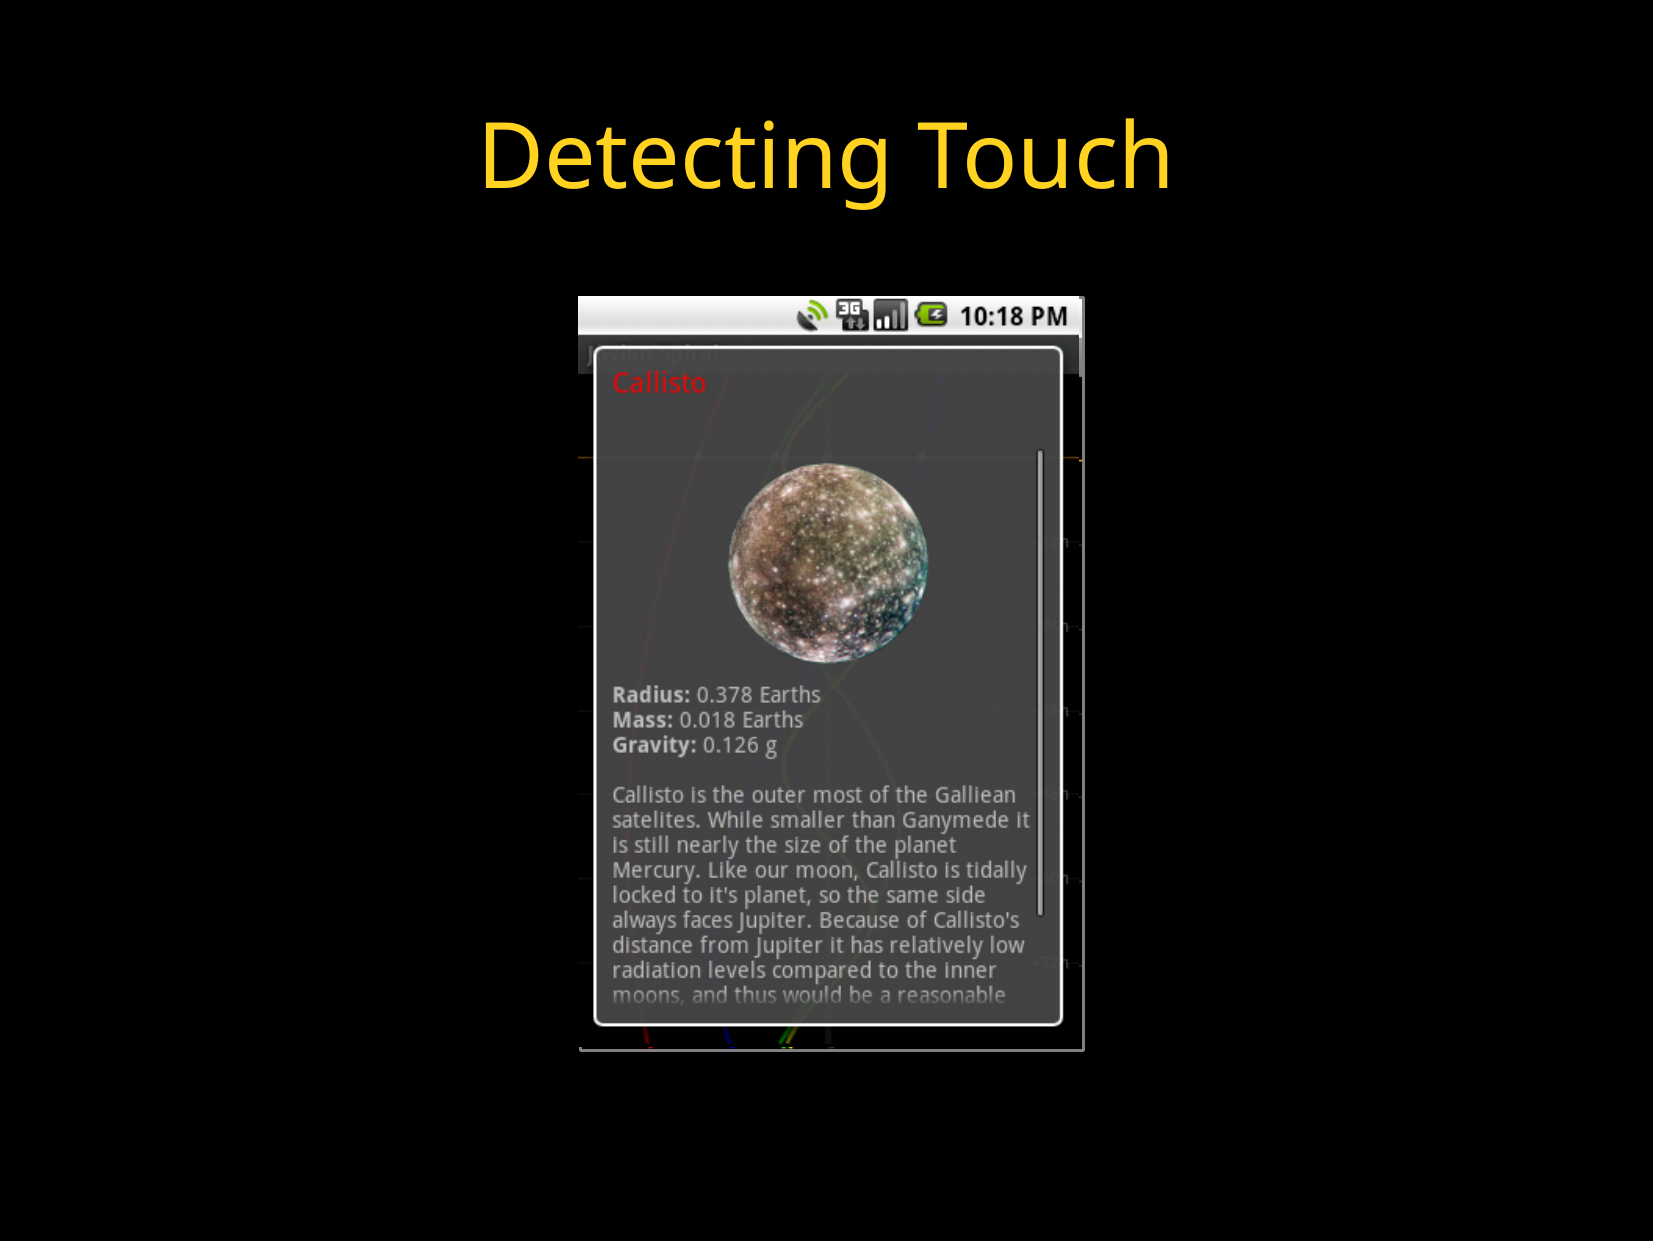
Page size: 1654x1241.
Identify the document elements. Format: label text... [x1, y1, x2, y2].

picture [578, 296, 1082, 1050]
title Detecting Touch [82, 49, 1571, 257]
